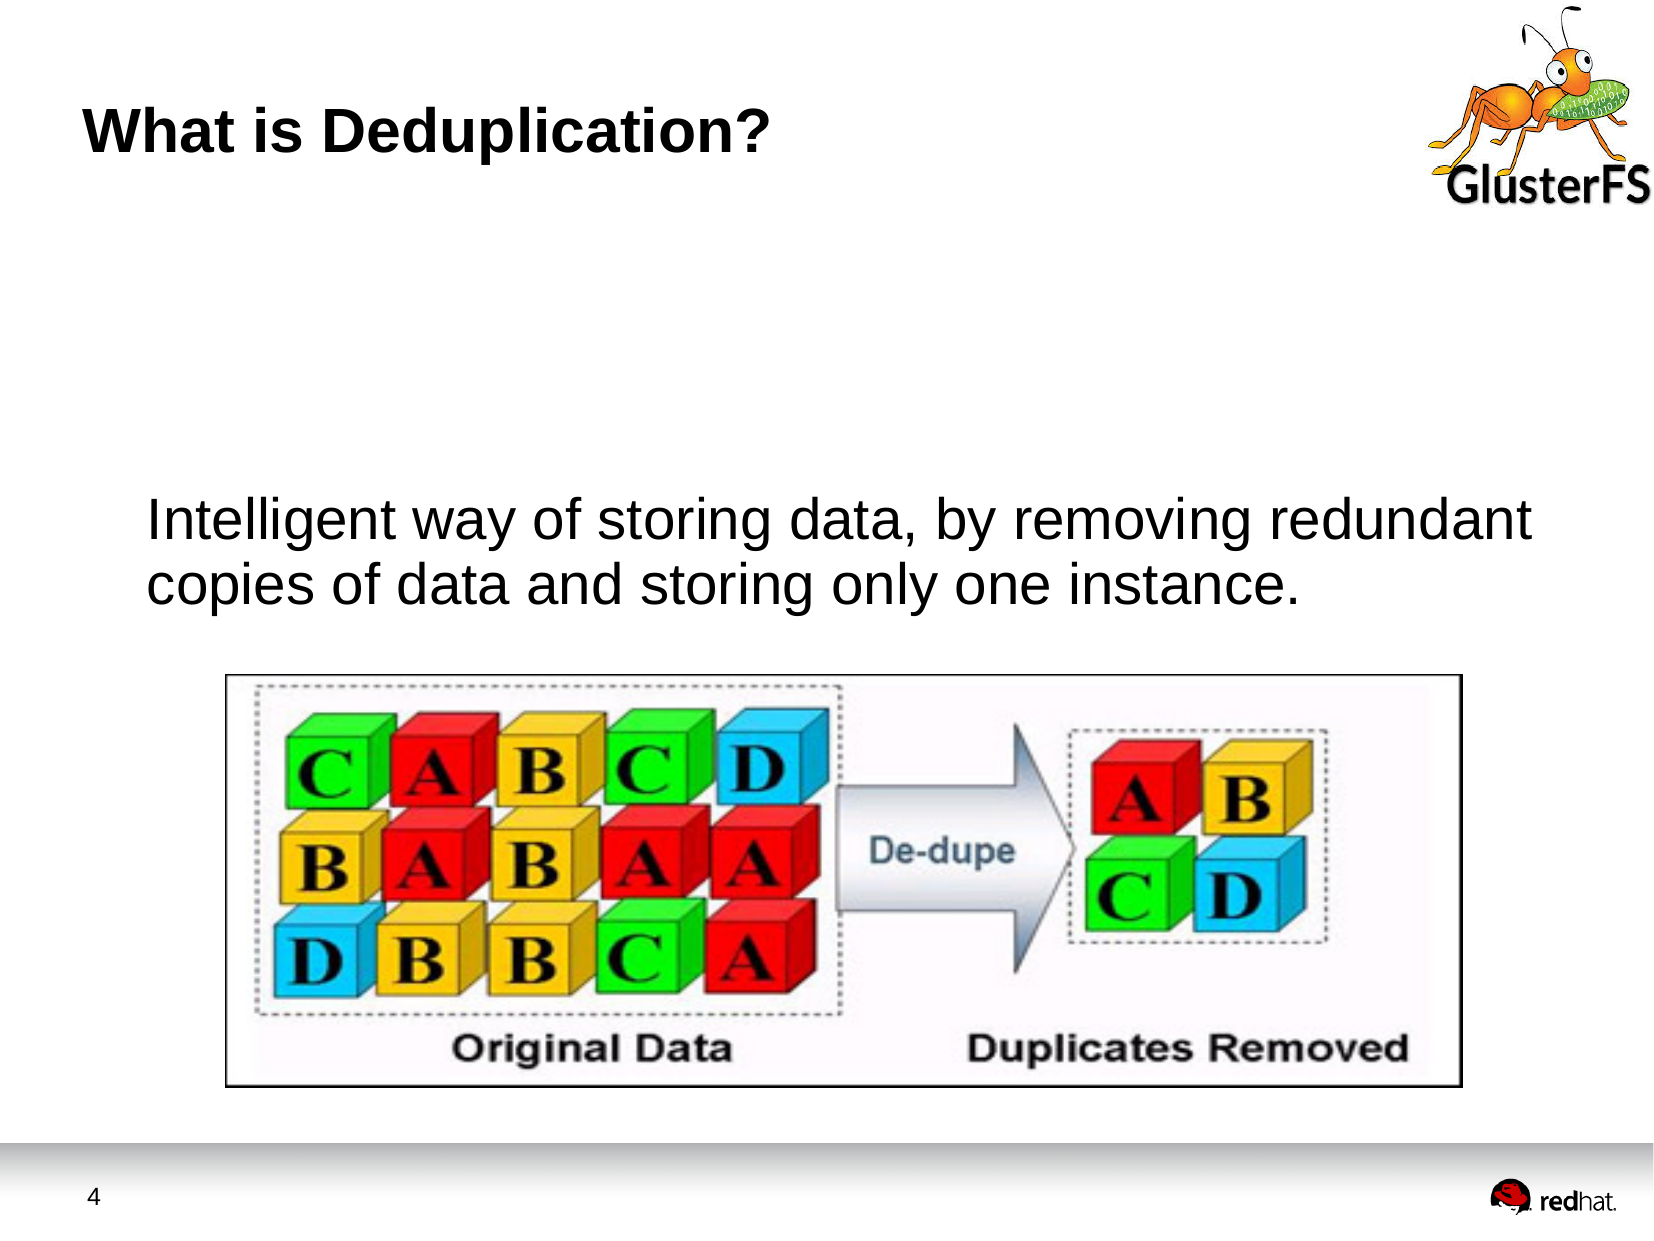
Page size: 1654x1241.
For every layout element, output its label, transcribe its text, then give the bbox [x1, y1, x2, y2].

title What is Deduplication? [82, 37, 1571, 226]
picture [225, 674, 1463, 1088]
picture [1425, 4, 1653, 208]
picture [0, 1143, 1654, 1241]
list Intelligent way of storing data, by removing redundant copies of data and storing only one instance. [86, 486, 1576, 712]
